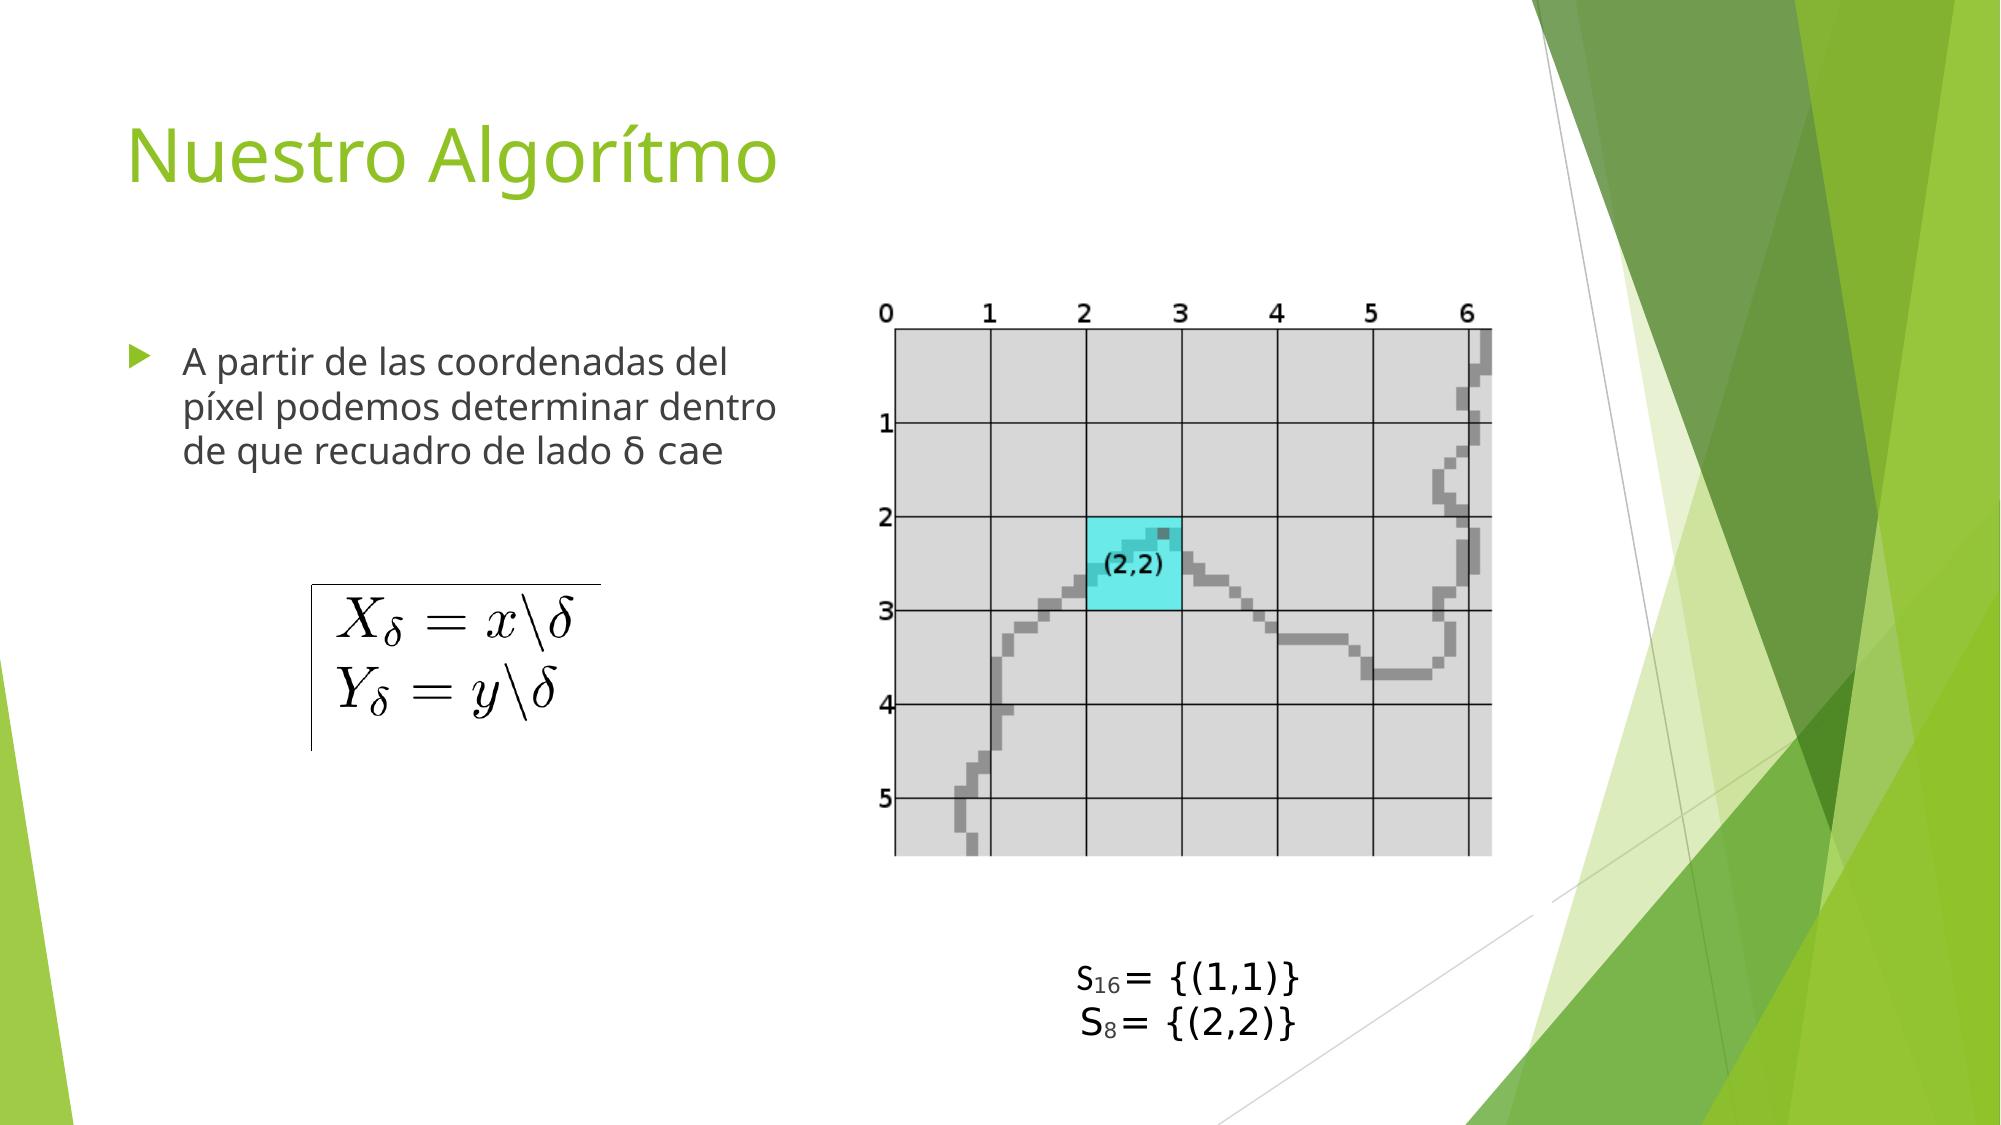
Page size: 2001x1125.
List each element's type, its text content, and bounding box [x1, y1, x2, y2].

picture [311, 584, 601, 751]
picture [835, 270, 1552, 915]
title Nuestro Algorítmo [111, 99, 1522, 317]
list A partir de las coordenadas del píxel podemos determinar dentro de que recuadro de lado δ cae [111, 329, 796, 936]
text_box S16 = {(1,1)} S8 = {(2,2)} [1020, 945, 1360, 1096]
